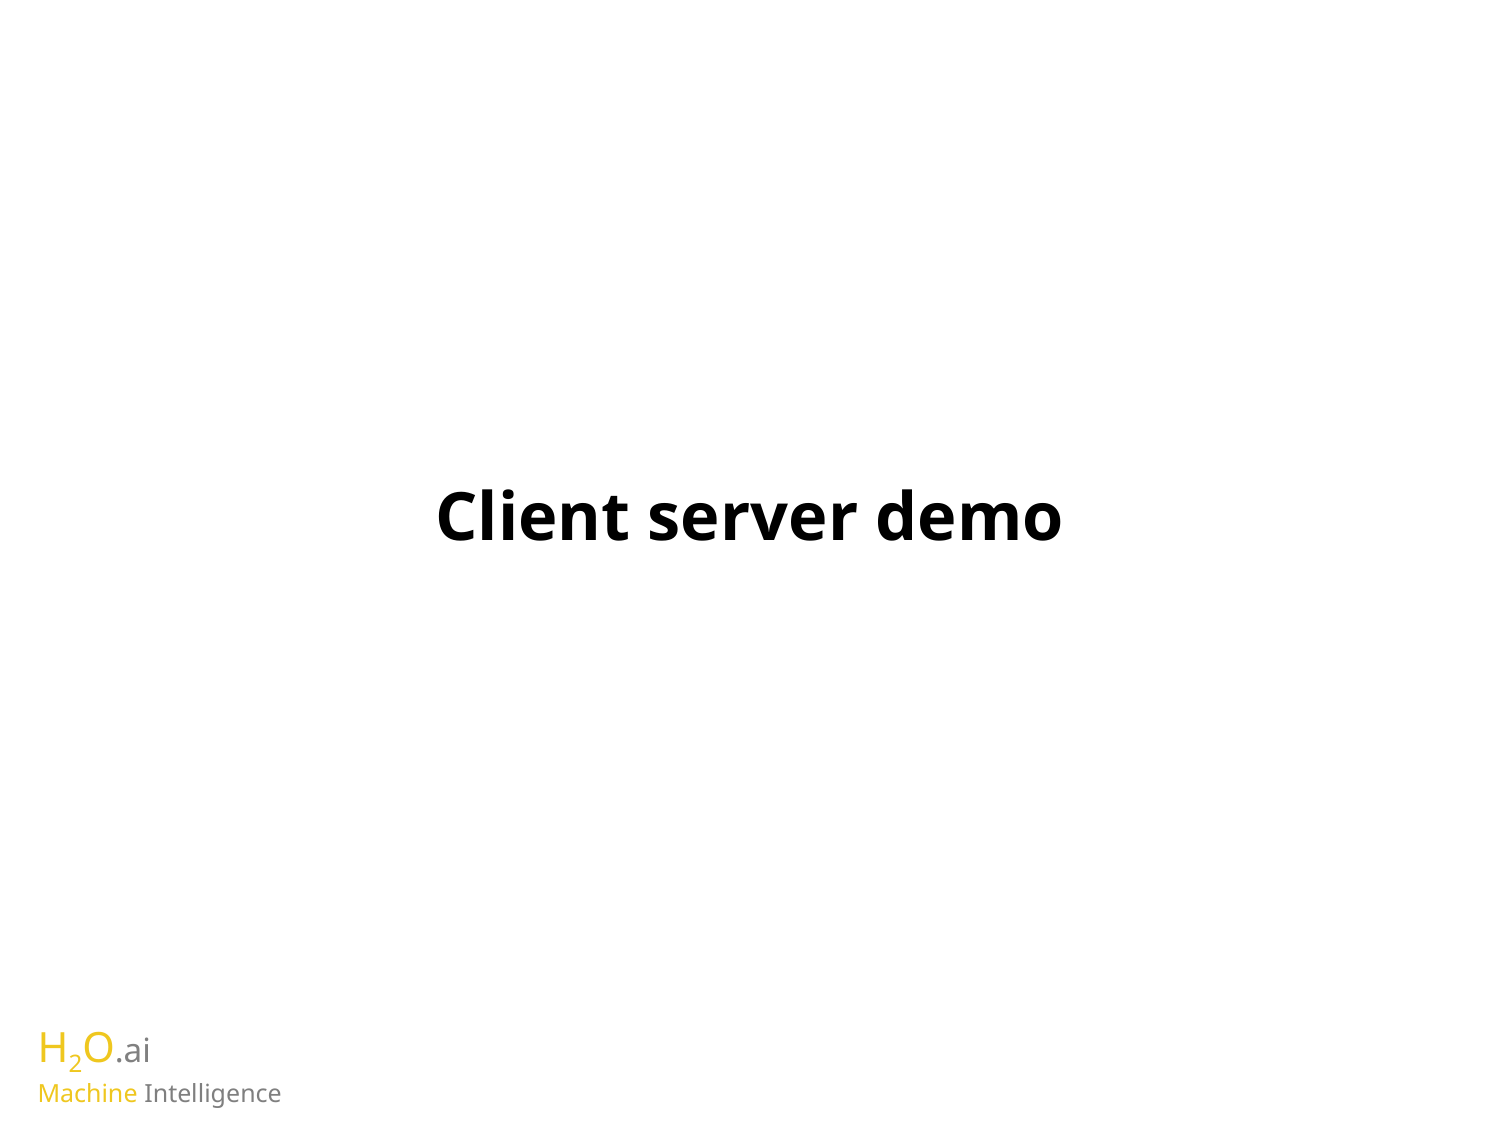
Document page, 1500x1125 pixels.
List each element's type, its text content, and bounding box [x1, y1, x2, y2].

list Client server demo [39, 262, 1390, 1125]
